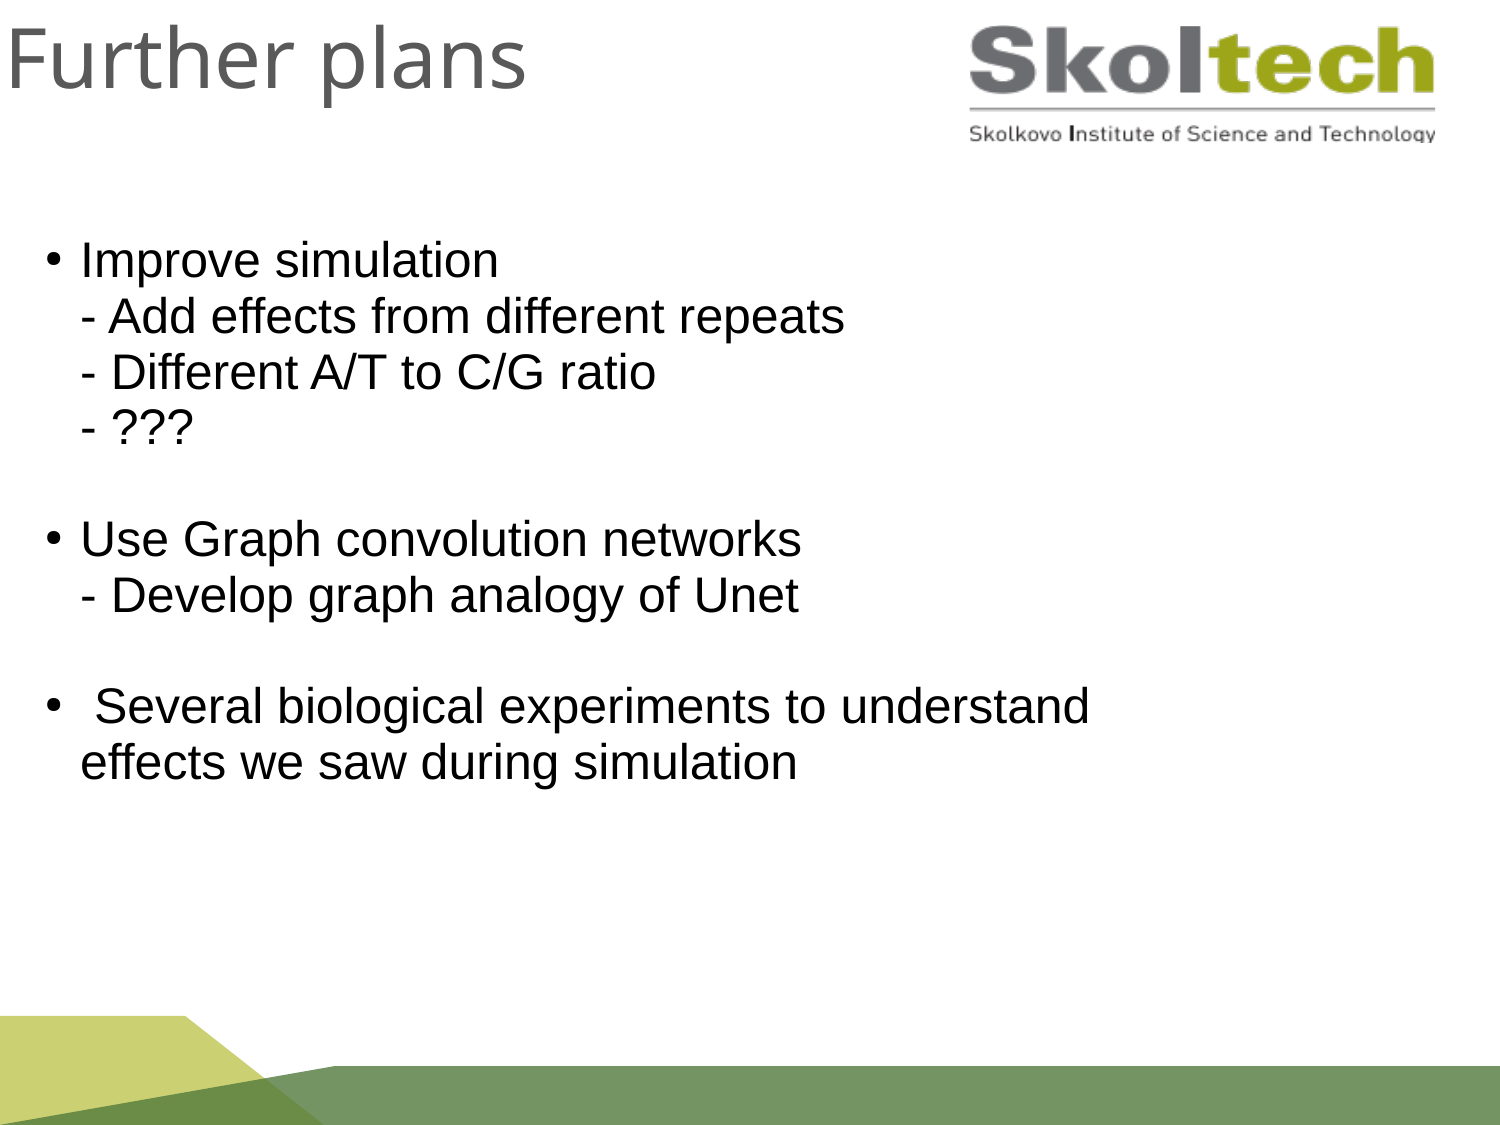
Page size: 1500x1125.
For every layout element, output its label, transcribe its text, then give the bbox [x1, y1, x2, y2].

text_box Improve simulation - Add effects from different repeats - Different A/T to C/G ratio - ??? Use Graph convolution networks - Develop graph analogy of Unet Several biological experiments to understand effects we saw during simulation [30, 224, 1216, 798]
title Further plans [4, 7, 1366, 105]
